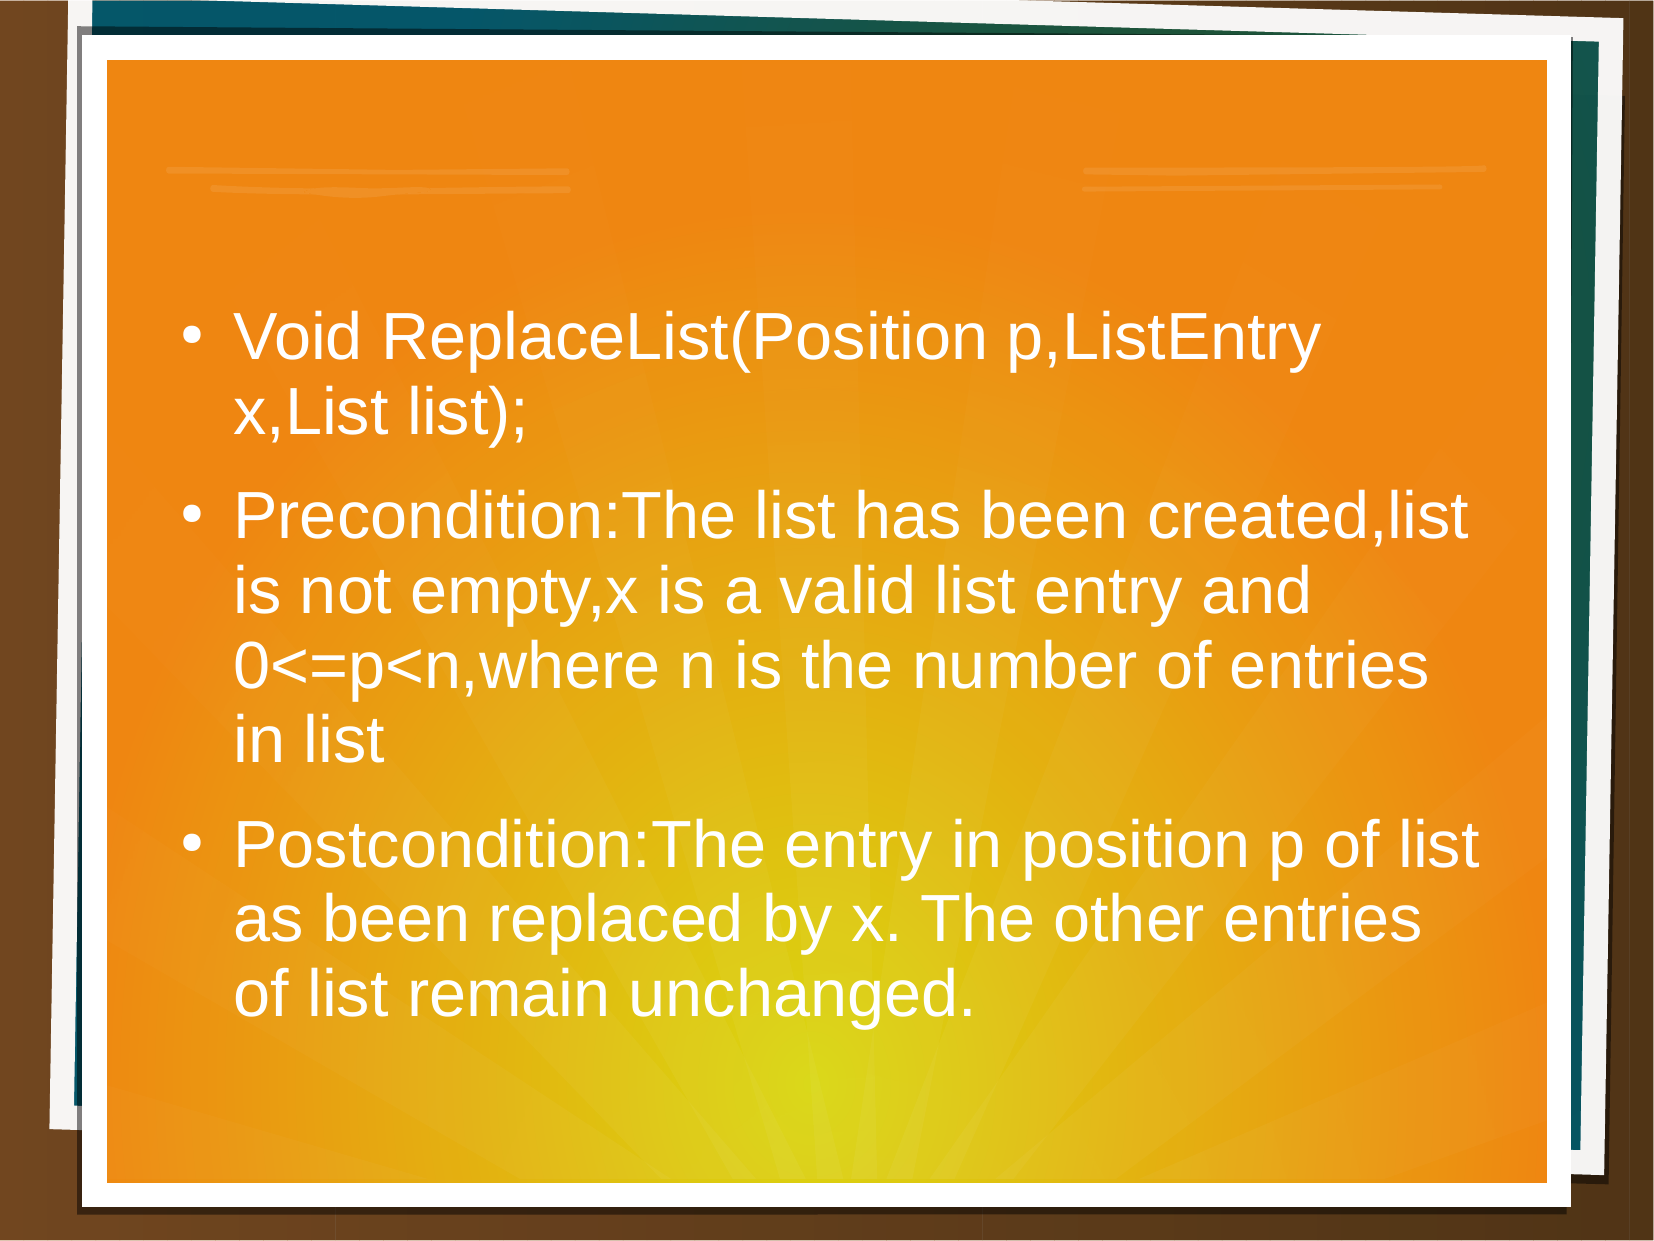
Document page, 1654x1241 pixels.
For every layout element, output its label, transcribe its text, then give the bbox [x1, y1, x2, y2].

list Void ReplaceList(Position p,ListEntry x,List list); Precondition:The list has been created,list is not empty,x is a valid list entry and 0<=p<n,where n is the number of entries in list Postcondition:The entry in position p of list as been replaced by x. The other entries of list remain unchanged. [162, 299, 1492, 1241]
